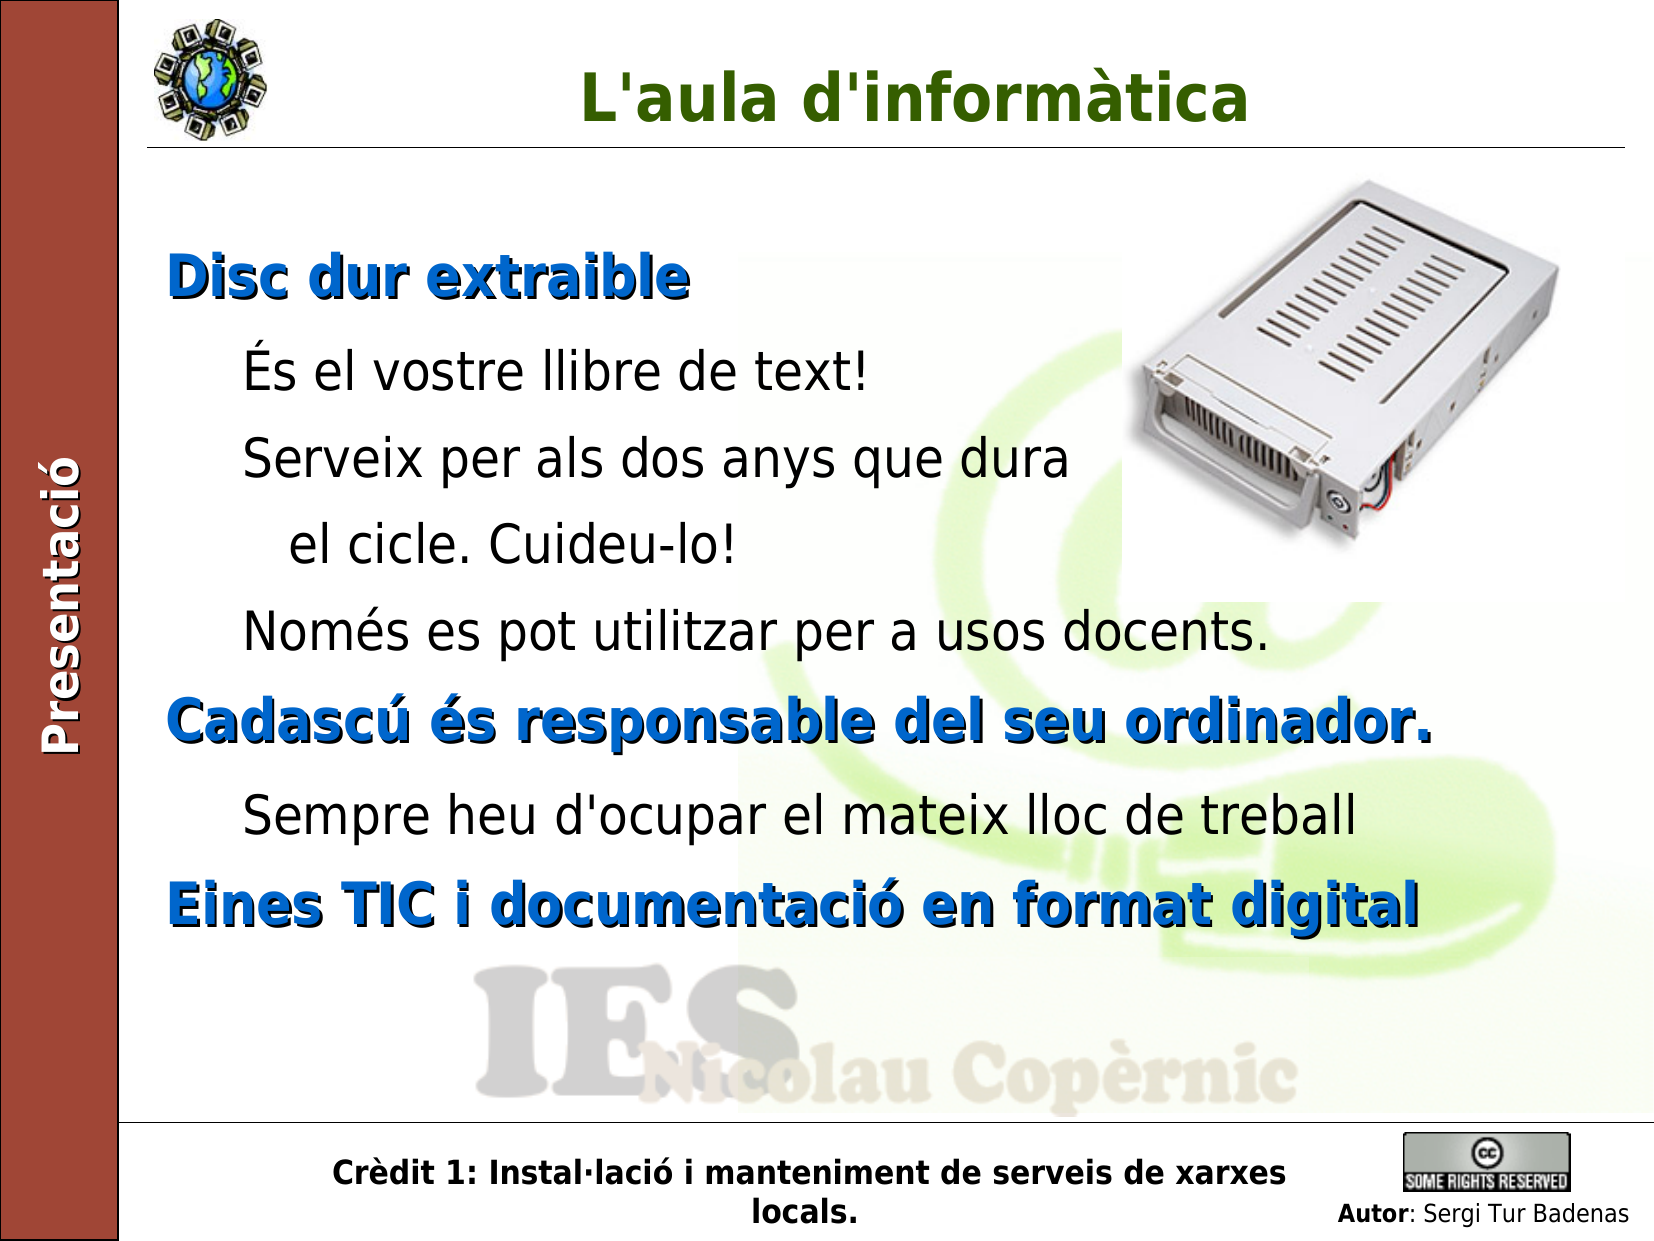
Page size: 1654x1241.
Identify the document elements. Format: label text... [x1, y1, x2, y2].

title L'aula d'informàtica [171, 56, 1654, 141]
picture [1403, 1132, 1571, 1192]
picture [466, 252, 1654, 1117]
list Disc dur extraible És el vostre llibre de text! Serveix per als dos anys que dura el cicle. Cuideu-lo! Només es pot utilitzar per a usos docents. Cadascú és responsable del seu ordinador. Sempre heu d'ocupar el mateix lloc de treball Eines TIC i documentació en format digital [147, 242, 1636, 1078]
picture [154, 19, 268, 142]
picture [1122, 159, 1625, 602]
